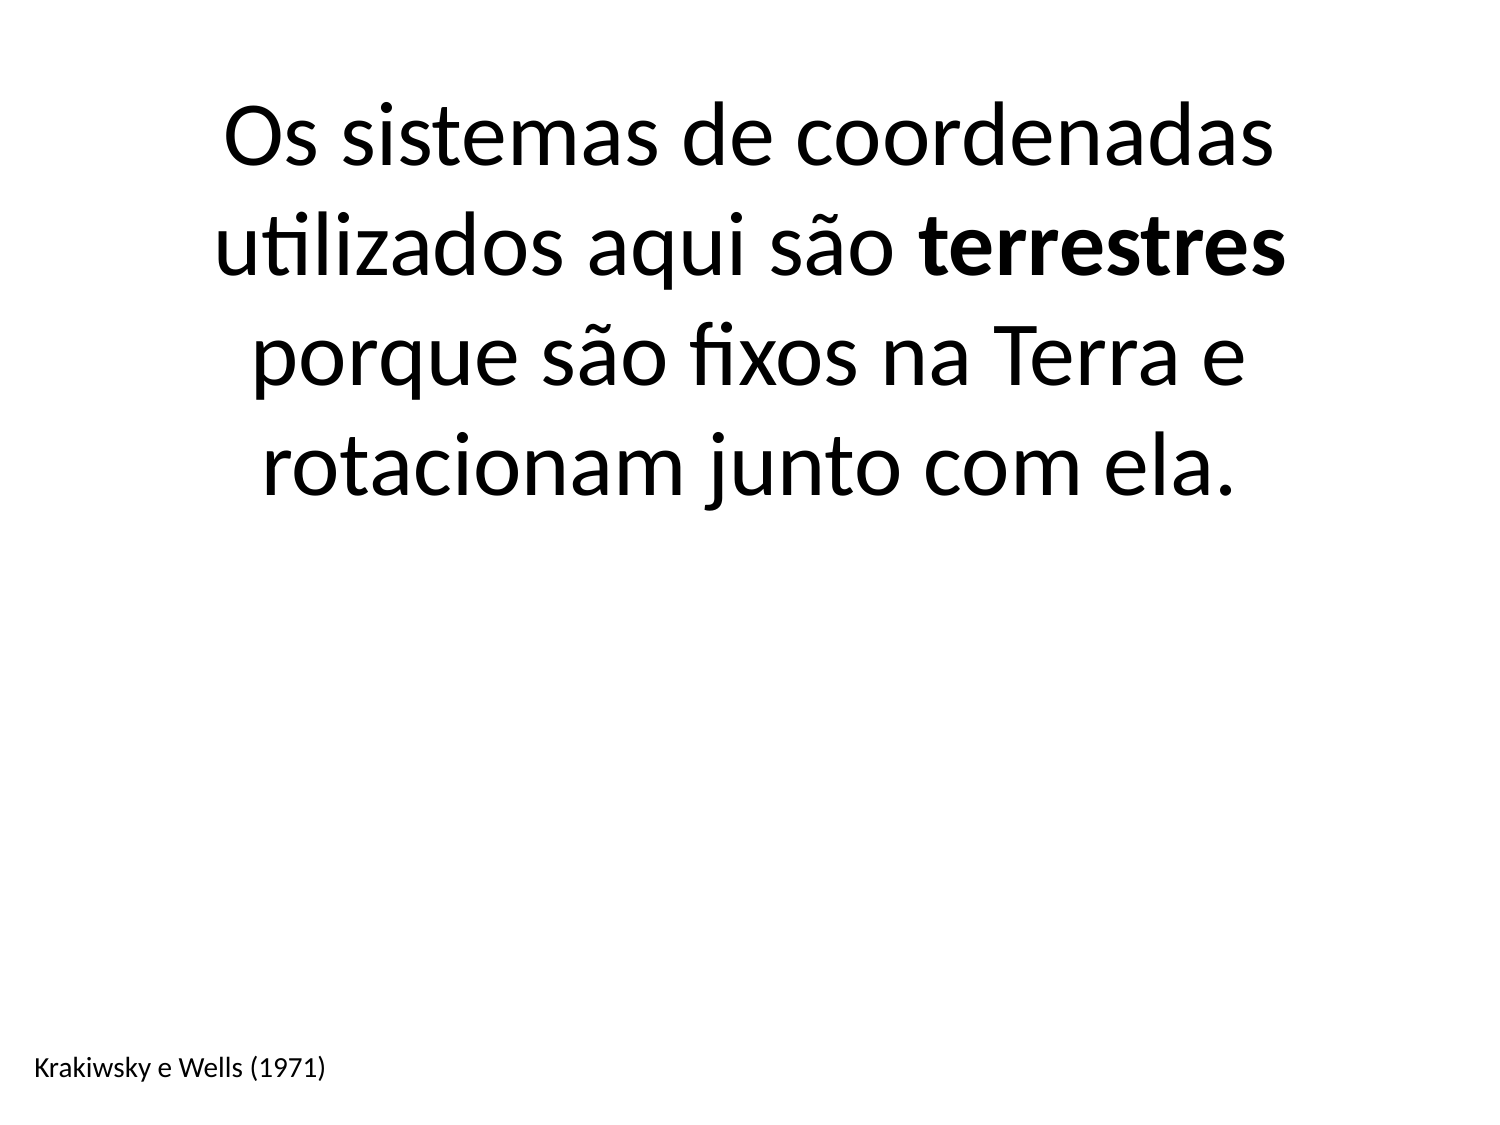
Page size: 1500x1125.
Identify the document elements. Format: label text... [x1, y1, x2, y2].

text_box Os sistemas de coordenadas utilizados aqui são terrestres porque são fixos na Terra e rotacionam junto com ela. [53, 66, 1447, 741]
text_box Krakiwsky e Wells (1971) [19, 1041, 342, 1091]
